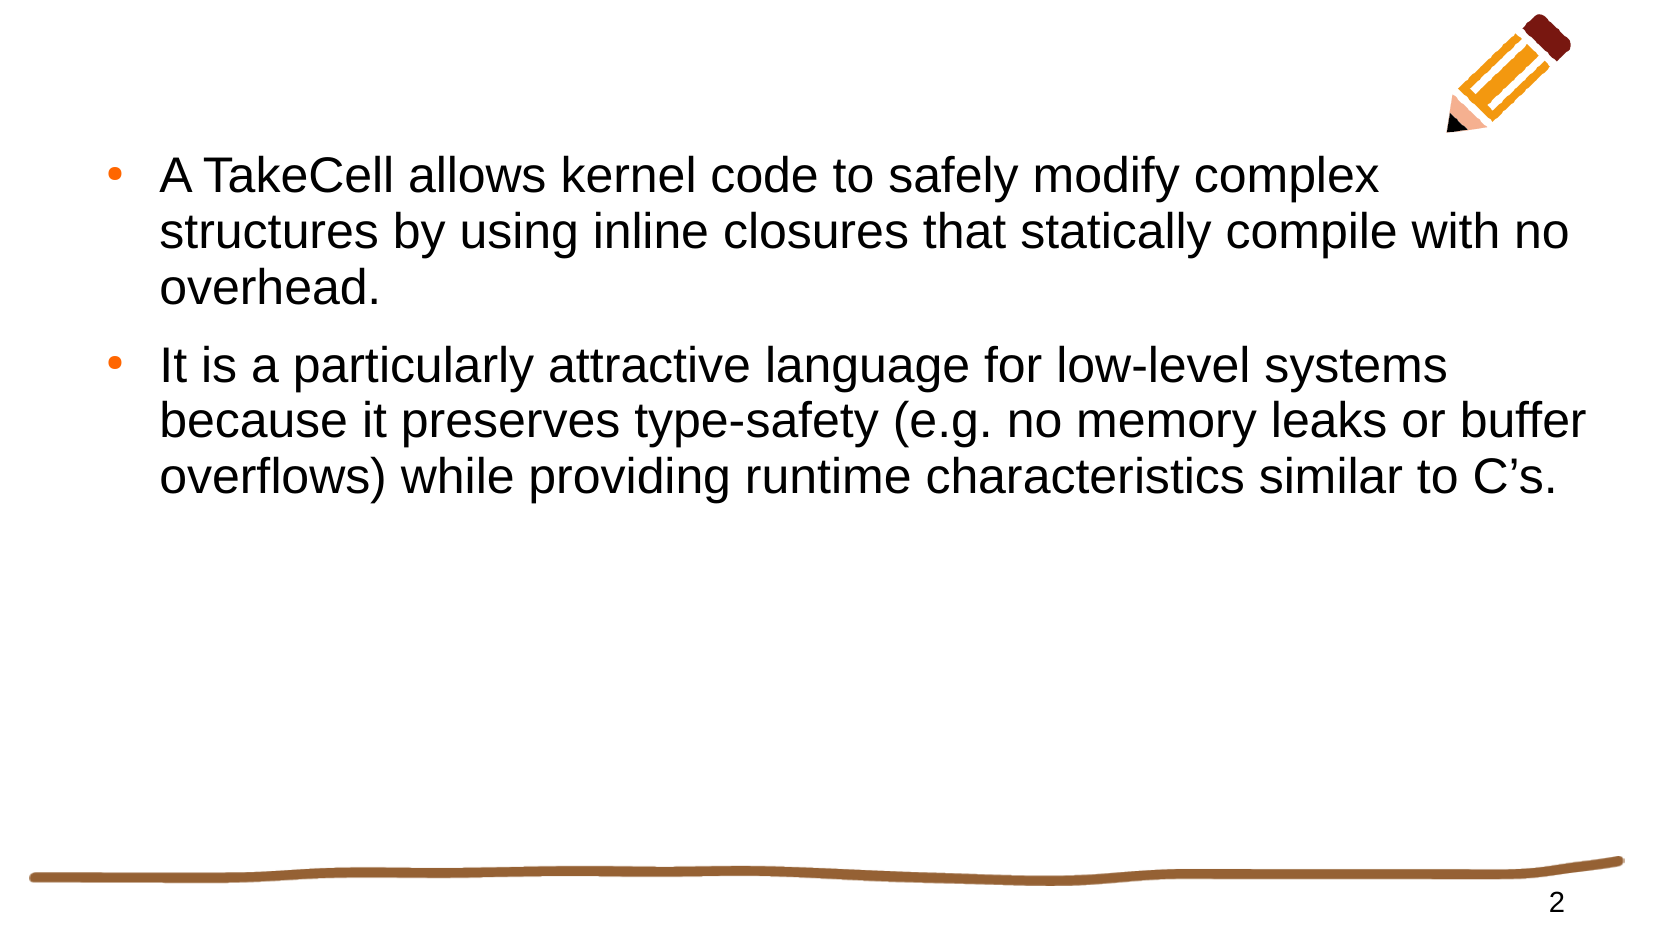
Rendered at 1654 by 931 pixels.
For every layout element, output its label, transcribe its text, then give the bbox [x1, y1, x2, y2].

list A TakeCell allows kernel code to safely modify complex structures by using inline closures that statically compile with no overhead. It is a particularly attractive language for low-level systems because it preserves type-safety (e.g. no memory leaks or buffer overflows) while providing runtime characteristics similar to C’s. [88, 147, 1595, 857]
picture [1446, 14, 1571, 133]
picture [29, 856, 1625, 886]
